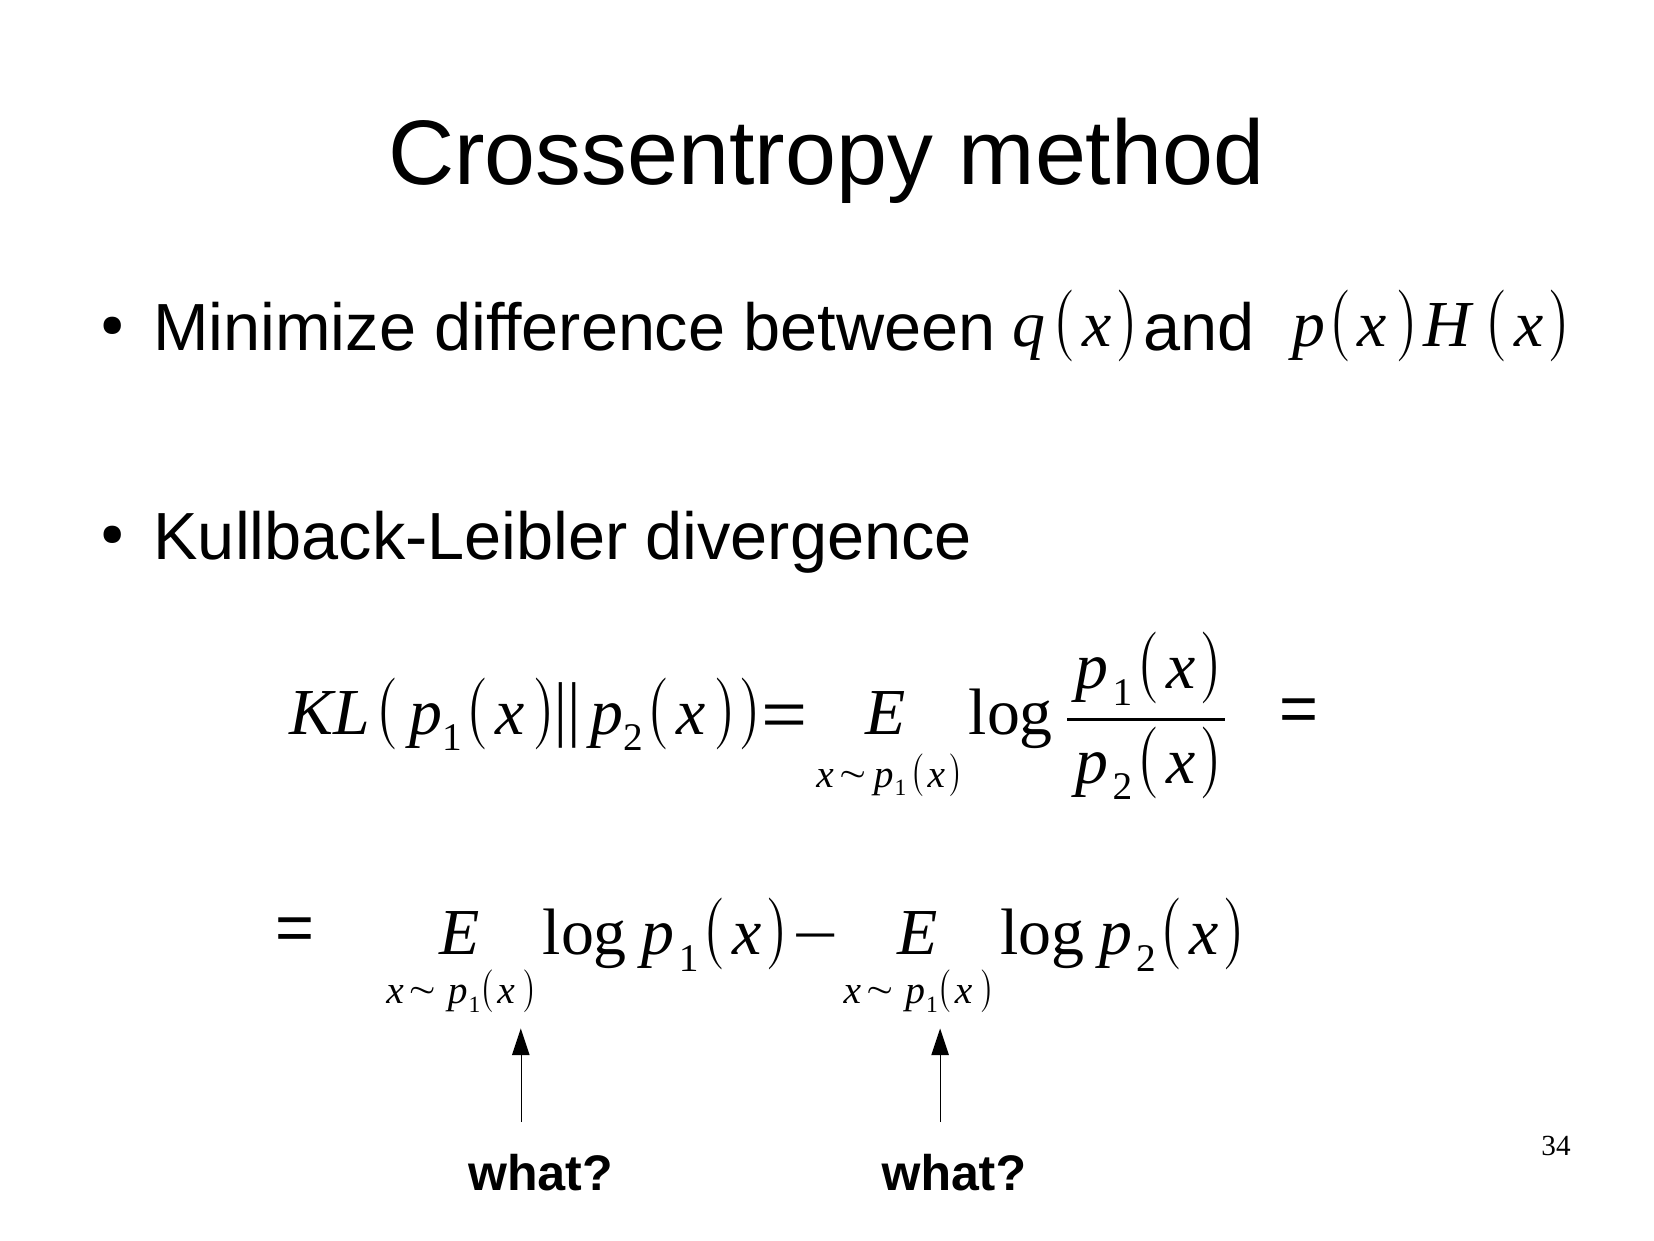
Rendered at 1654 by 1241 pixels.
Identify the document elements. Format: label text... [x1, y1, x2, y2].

chart [1267, 285, 1587, 364]
chart [995, 284, 1155, 364]
text_box what? [866, 1138, 1042, 1210]
chart [369, 893, 1263, 1020]
title Crossentropy method [82, 49, 1571, 257]
chart [269, 627, 1244, 807]
text_box = [1264, 664, 1334, 754]
list Minimize difference between and Kullback-Leibler divergence [82, 290, 1571, 1010]
text_box = [261, 882, 330, 973]
text_box what? [453, 1138, 628, 1210]
